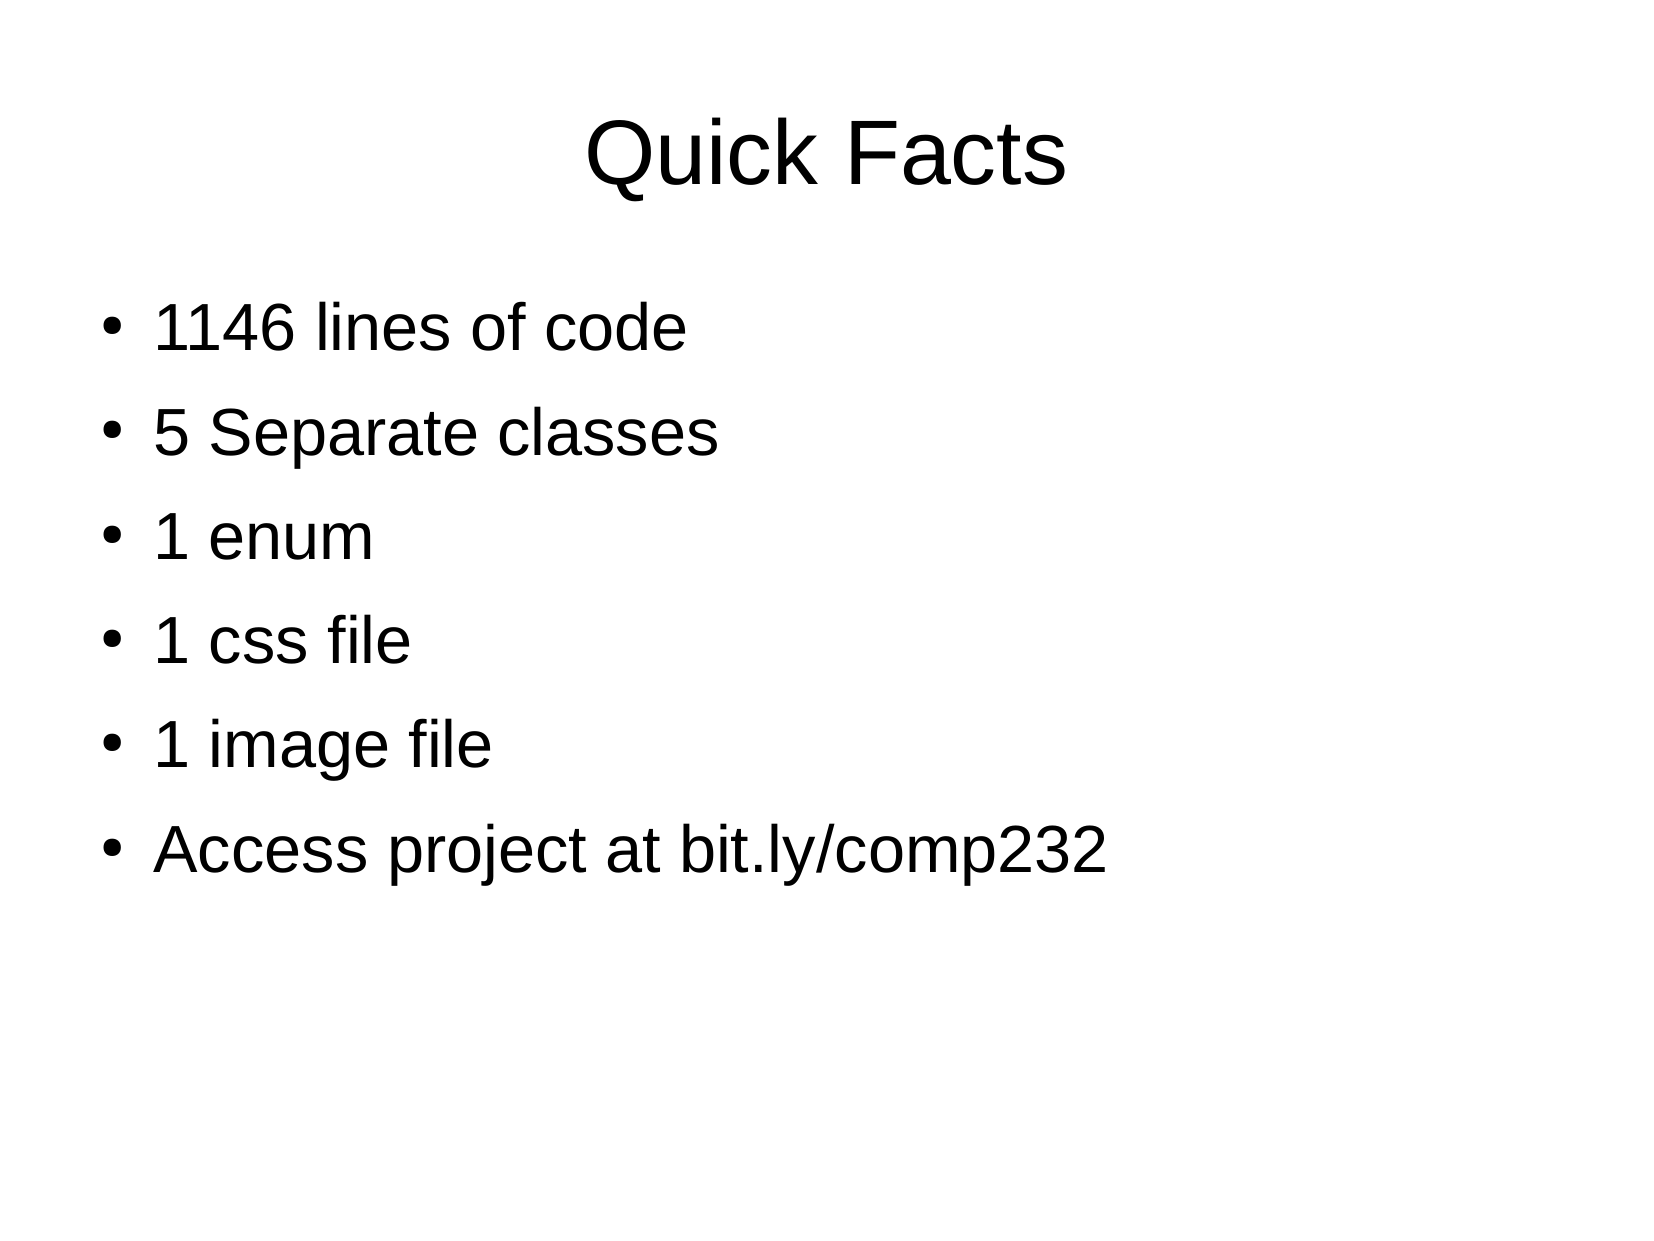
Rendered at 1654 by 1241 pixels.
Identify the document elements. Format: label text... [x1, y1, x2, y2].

list 1146 lines of code 5 Separate classes 1 enum 1 css file 1 image file Access project at bit.ly/comp232 [82, 290, 1571, 1010]
title Quick Facts [82, 49, 1571, 257]
